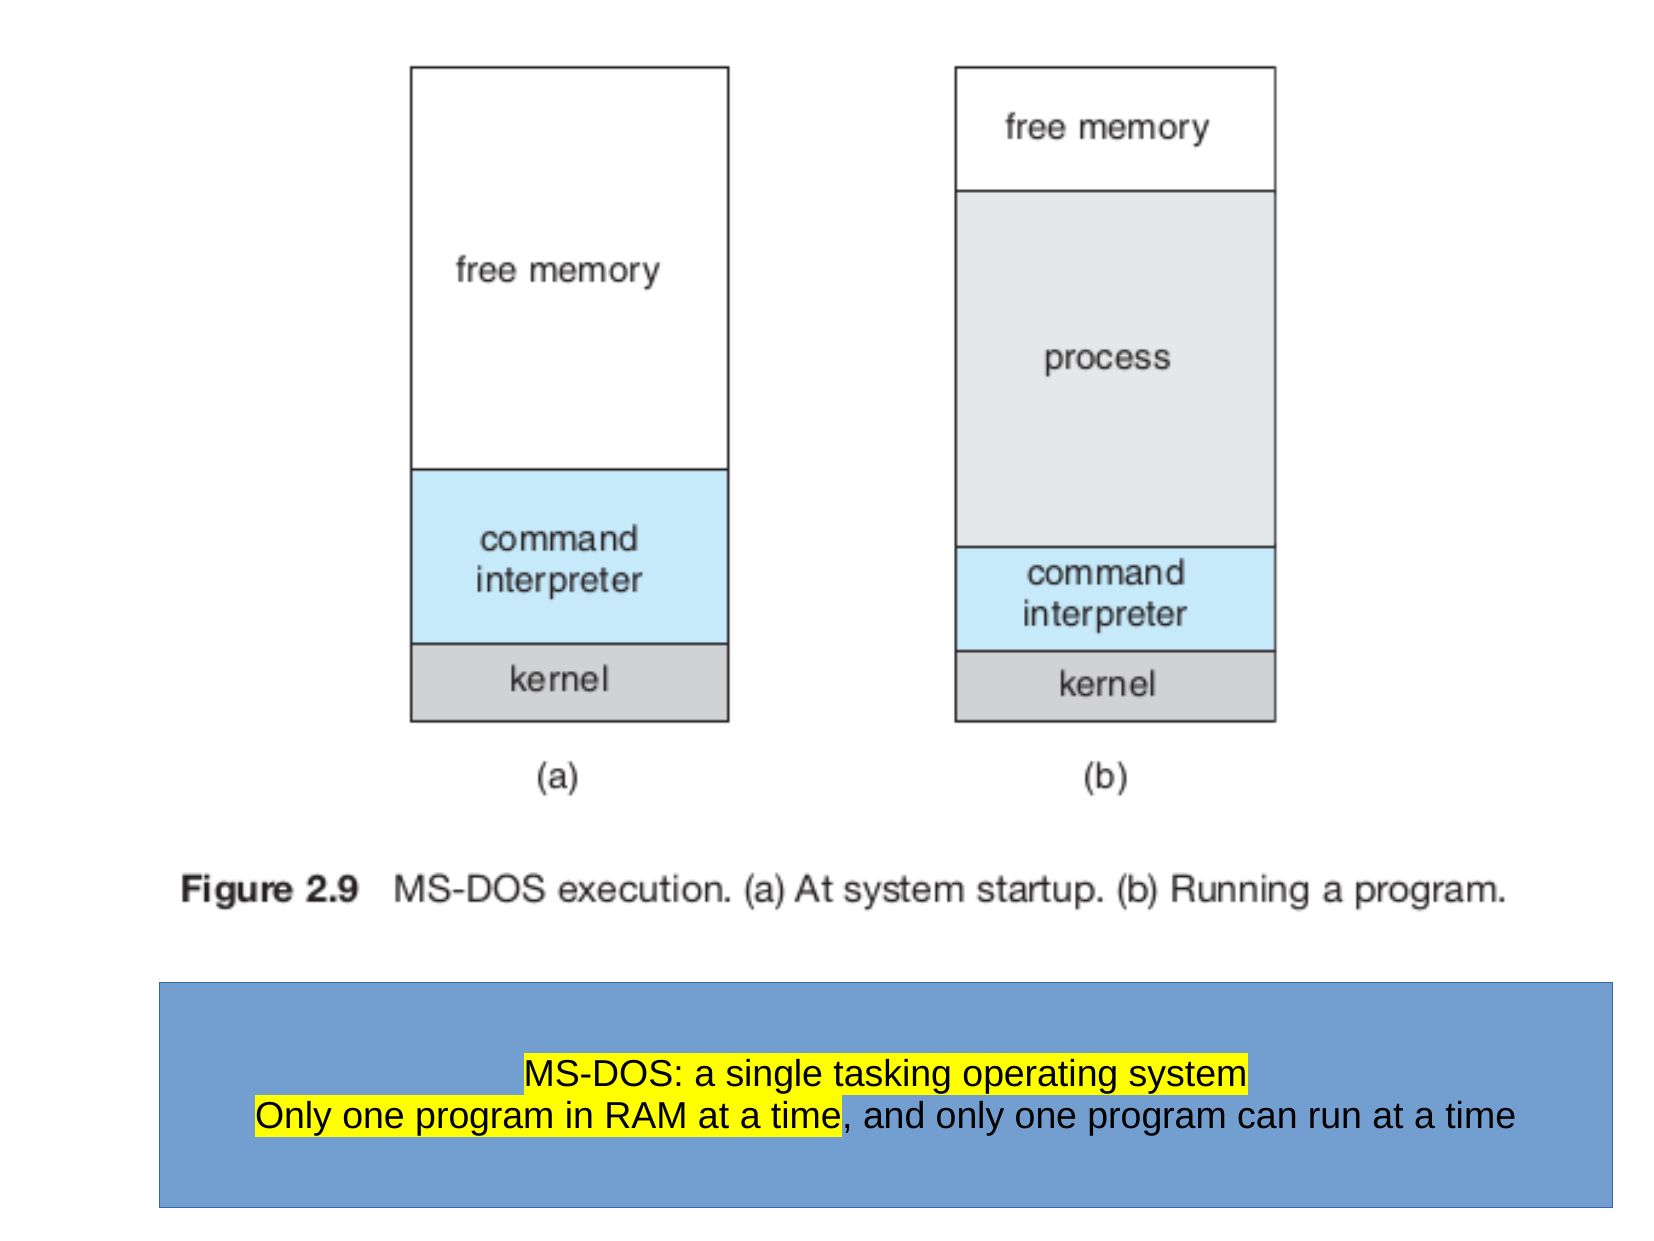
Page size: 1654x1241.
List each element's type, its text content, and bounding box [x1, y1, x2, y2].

text_box MS-DOS: a single tasking operating system Only one program in RAM at a time, and only one program can run at a time [159, 982, 1613, 1208]
picture [159, 33, 1541, 934]
